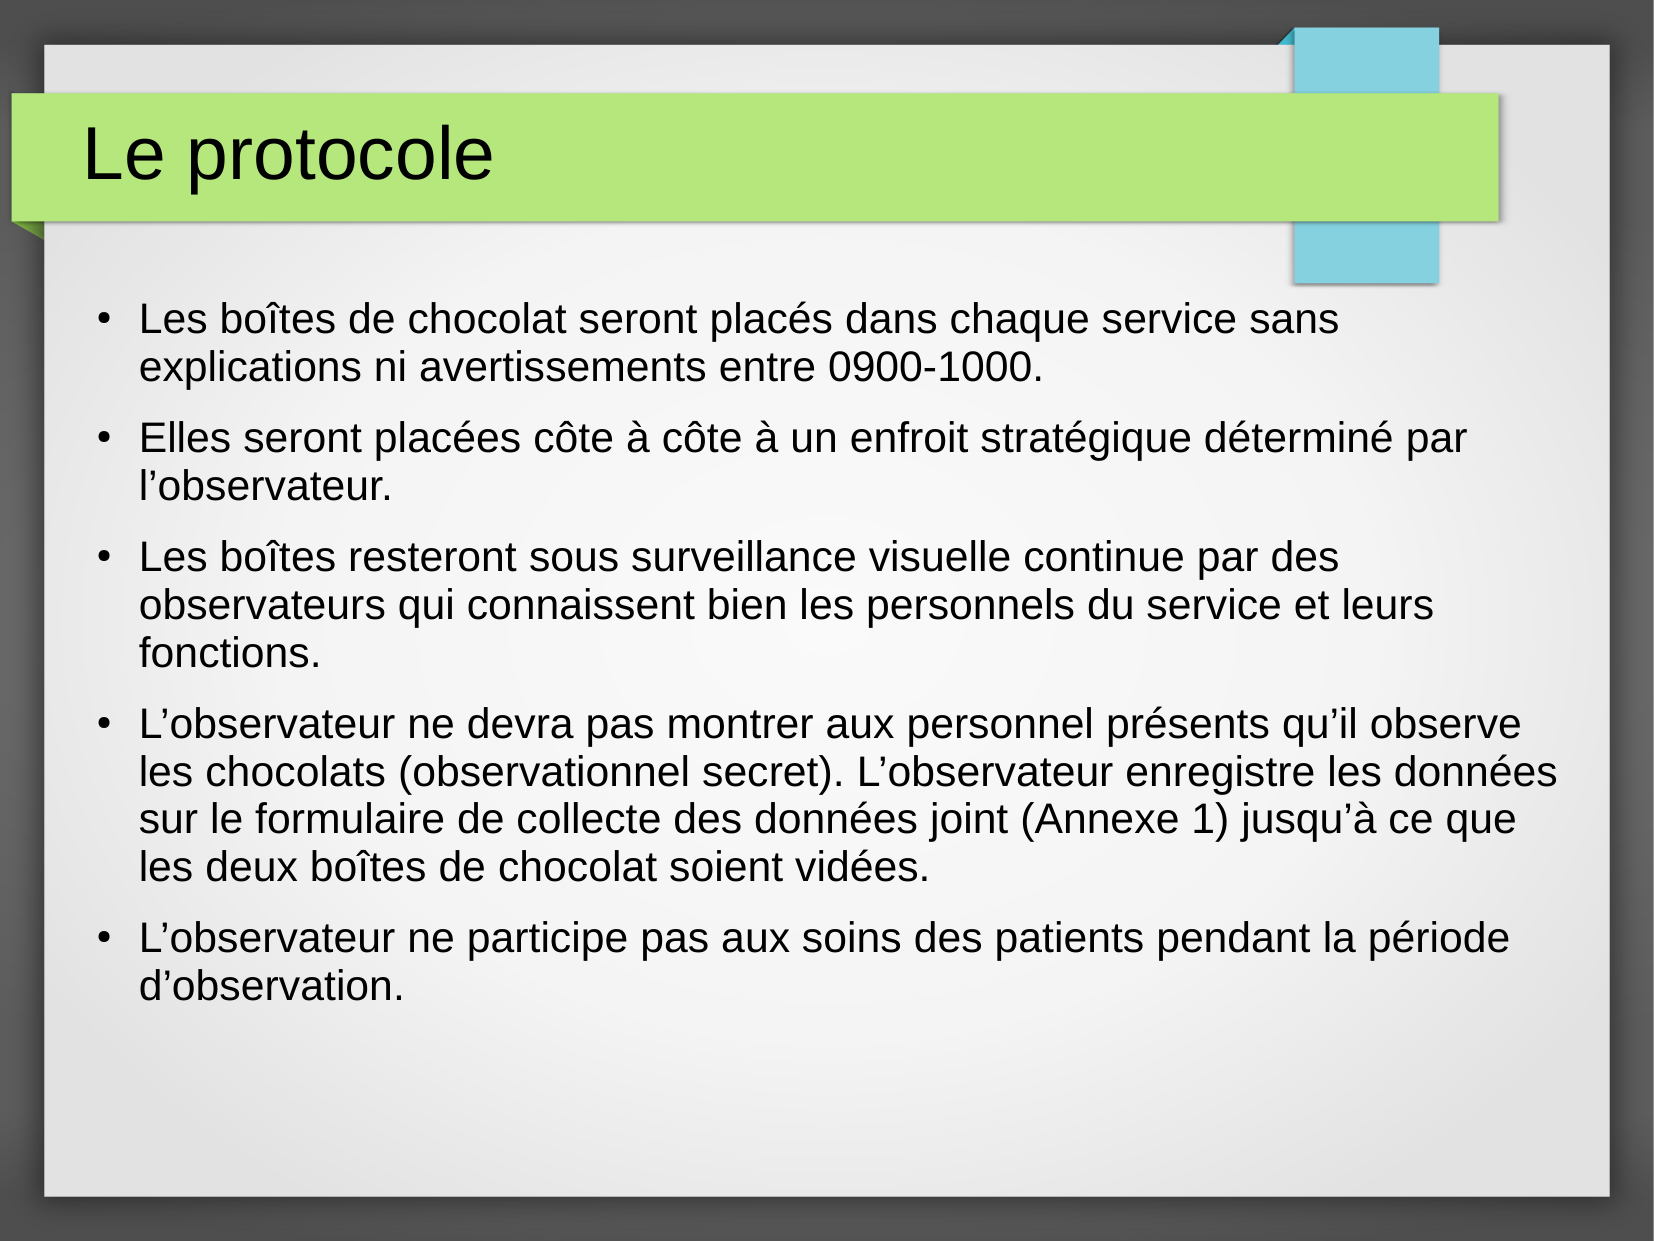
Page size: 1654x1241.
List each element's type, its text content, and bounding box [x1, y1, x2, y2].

picture [0, 0, 1654, 1241]
title Le protocole [82, 94, 1264, 213]
list Les boîtes de chocolat seront placés dans chaque service sans explications ni avertissements entre 0900-1000. Elles seront placées côte à côte à un enfroit stratégique déterminé par l’observateur. Les boîtes resteront sous surveillance visuelle continue par des observateurs qui connaissent bien les personnels du service et leurs fonctions. L’observateur ne devra pas montrer aux personnel présents qu’il observe les chocolats (observationnel secret). L’observateur enregistre les données sur le formulaire de collecte des données joint (Annexe 1) jusqu’à ce que les deux boîtes de chocolat soient vidées. L’observateur ne participe pas aux soins des patients pendant la période d’observation. [82, 295, 1571, 1015]
